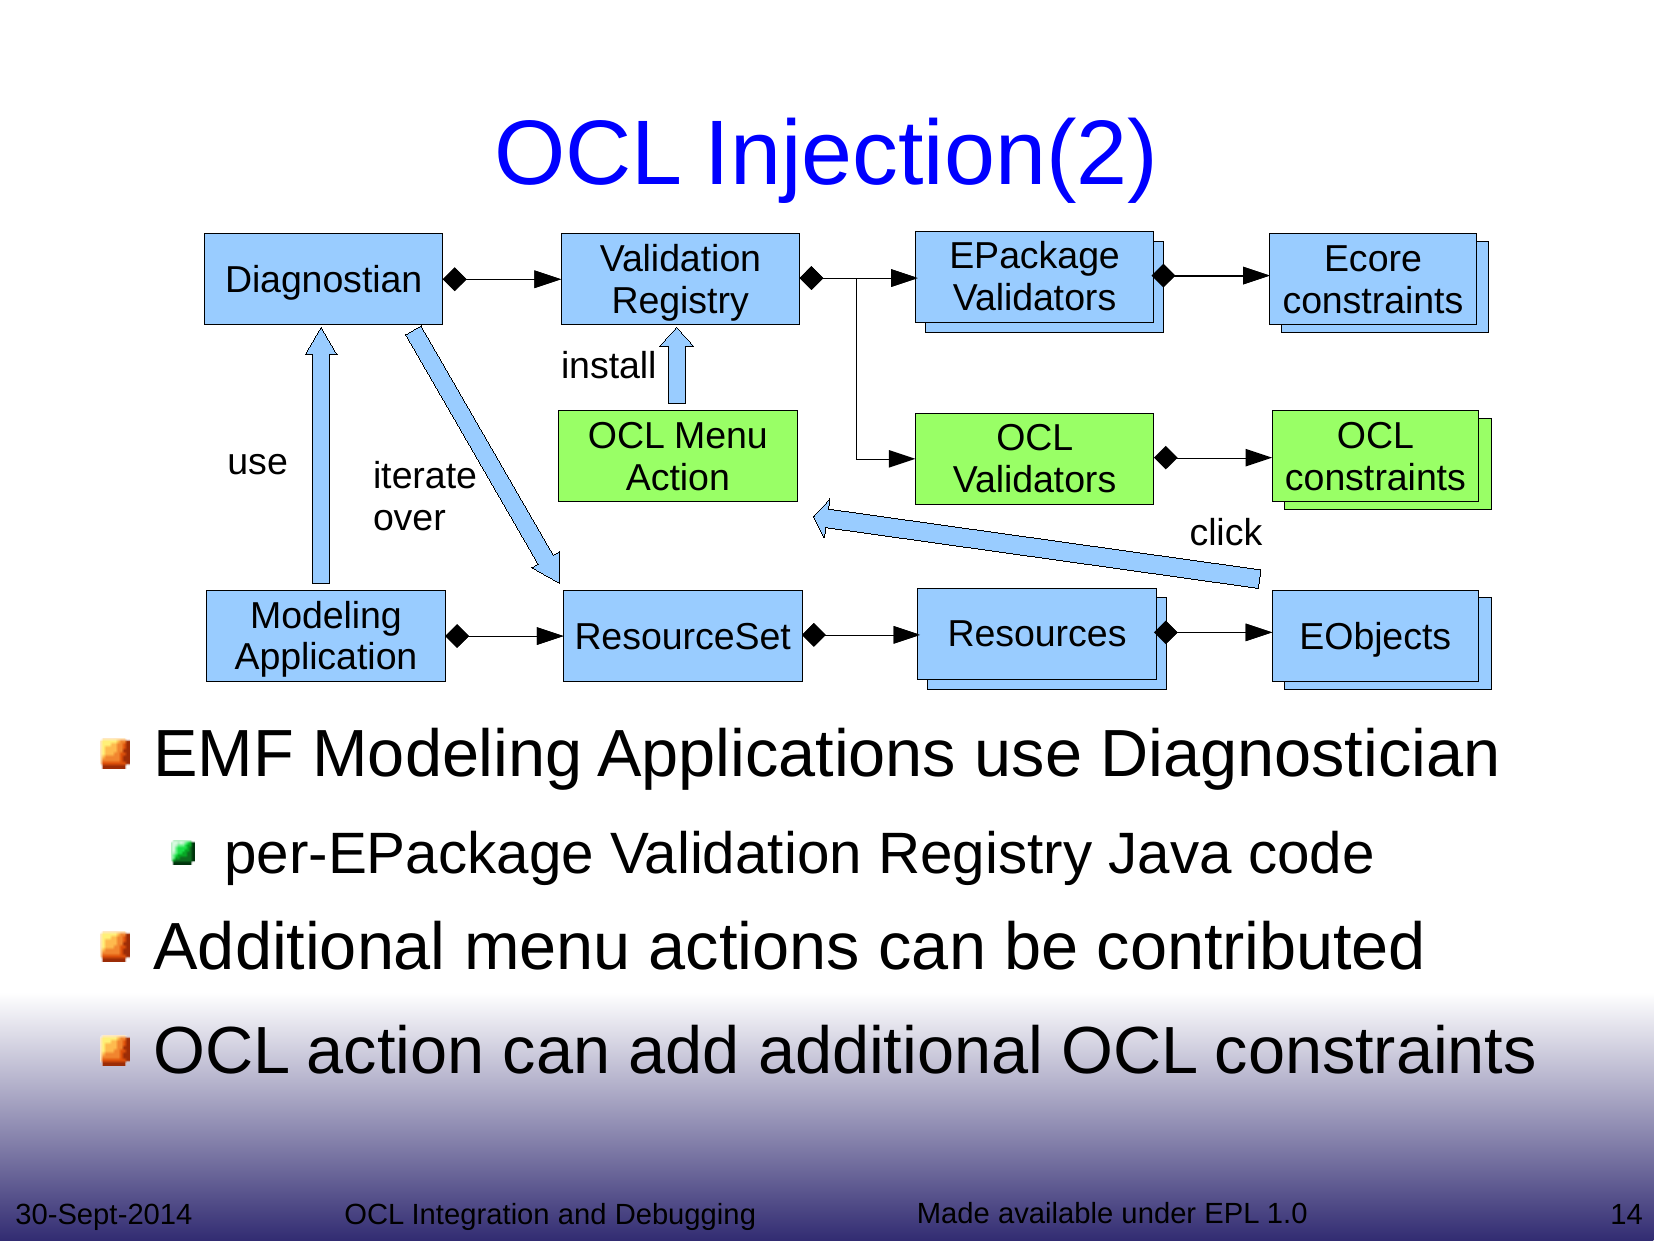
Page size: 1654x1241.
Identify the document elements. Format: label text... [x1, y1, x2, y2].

text_box OCL constraints [1272, 410, 1479, 502]
text_box iterate over [358, 447, 493, 547]
title OCL Injection(2) [82, 49, 1571, 257]
text_box [305, 327, 338, 584]
text_box install [546, 337, 672, 394]
text_box EObjects [1284, 418, 1492, 510]
text_box OCL Menu Action [558, 410, 798, 502]
text_box Resources [925, 280, 1164, 333]
text_box [667, 327, 694, 404]
text_box EPackage Validators [915, 231, 1154, 323]
list EMF Modeling Applications use Diagnostician per-EPackage Validation Registry Java code Additional menu actions can be contributed OCL action can add additional OCL constraints [82, 716, 1571, 1088]
text_box Resources [1154, 241, 1164, 272]
text_box Modeling Application [206, 590, 446, 682]
text_box ResourceSet [563, 590, 803, 682]
text_box EObjects [1272, 590, 1479, 682]
text_box EObjects [1284, 597, 1492, 690]
text_box [813, 498, 1261, 589]
text_box Ecore constraints [1269, 233, 1477, 325]
text_box click [1174, 504, 1278, 562]
text_box use [212, 432, 303, 490]
text_box Resources [927, 637, 1167, 690]
text_box OCL Validators [915, 413, 1154, 505]
text_box [405, 325, 560, 584]
text_box Validation Registry [561, 233, 800, 325]
text_box Diagnostian [204, 233, 443, 325]
text_box Resources [1157, 597, 1167, 628]
text_box Resources [917, 588, 1157, 680]
text_box EObjects [1281, 241, 1489, 333]
